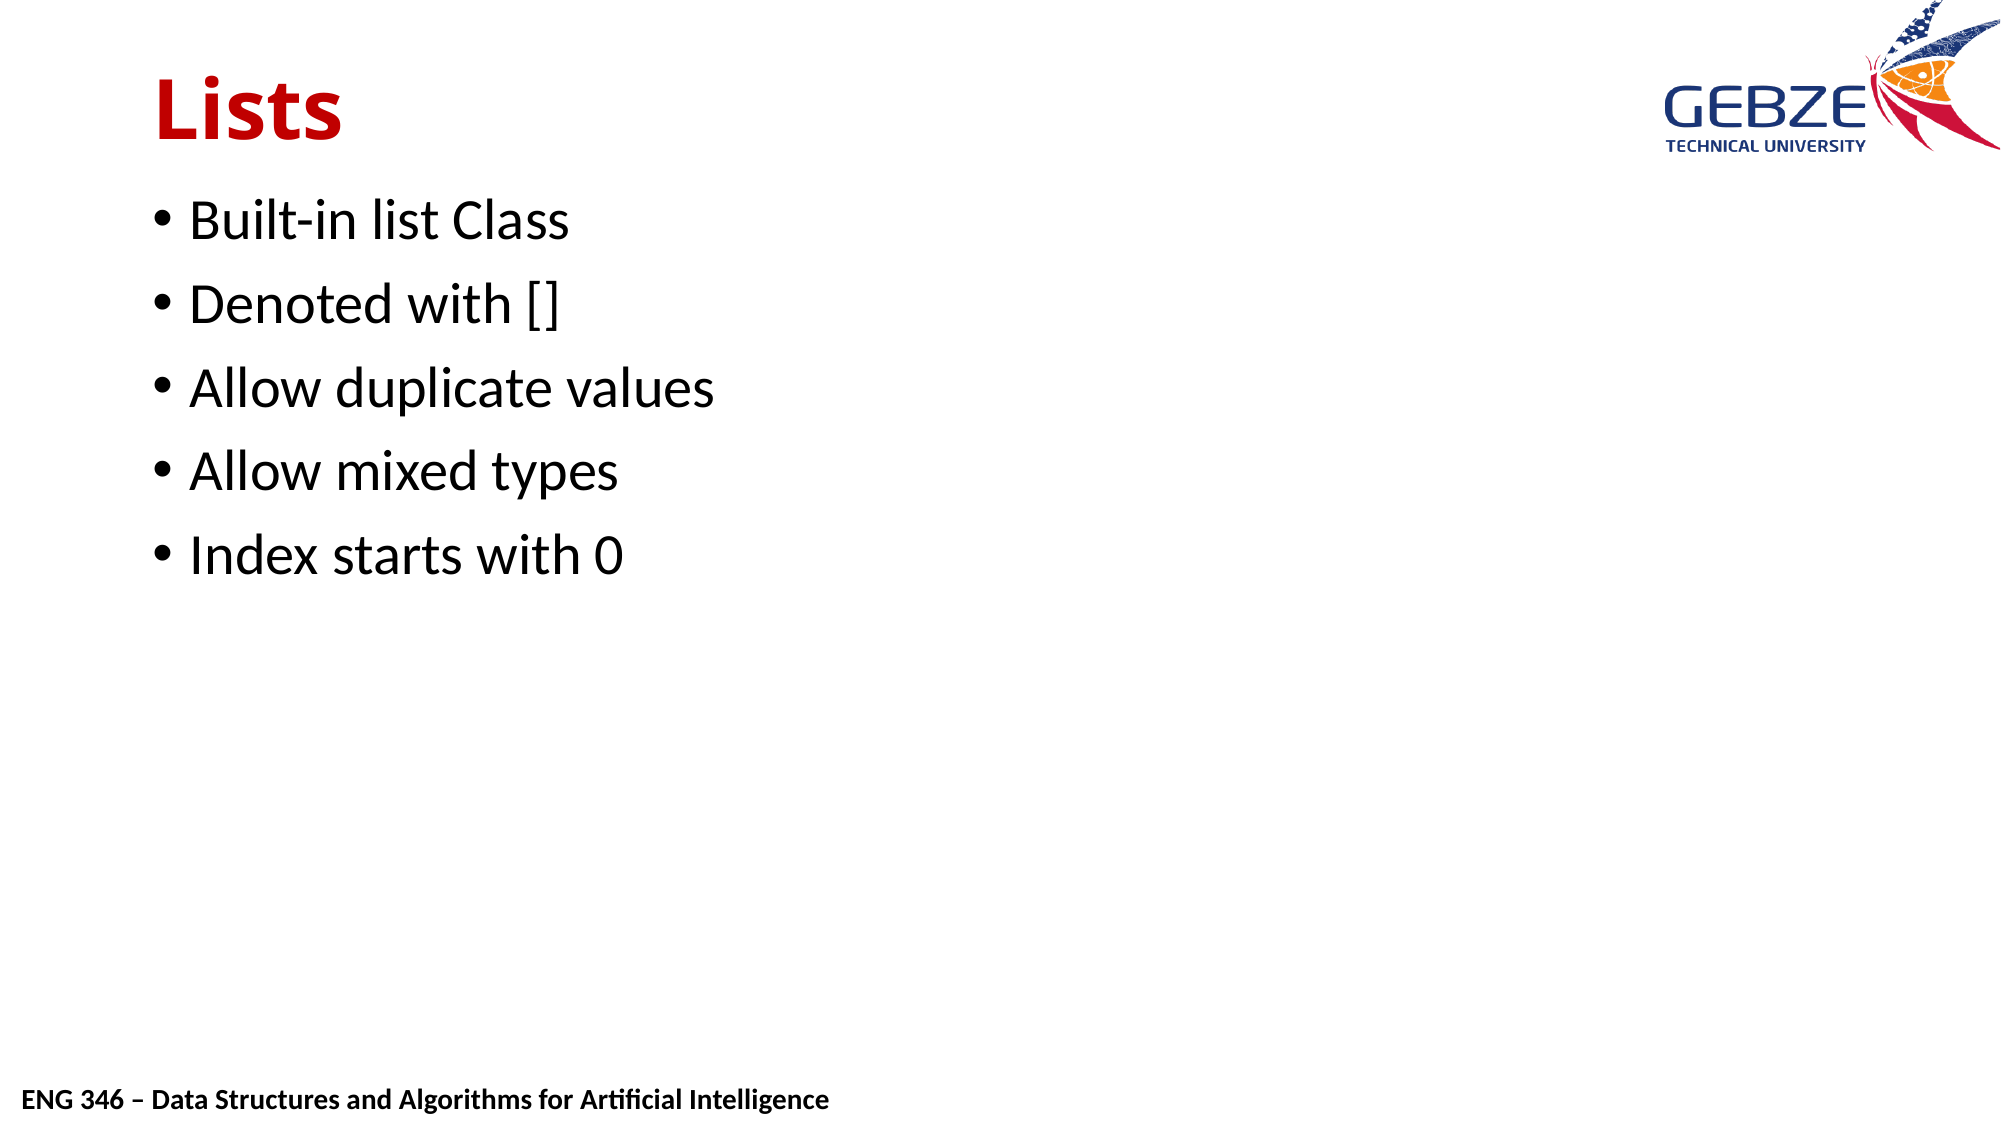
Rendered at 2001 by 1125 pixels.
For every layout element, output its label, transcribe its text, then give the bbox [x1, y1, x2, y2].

title Lists [137, 59, 1863, 166]
picture [1665, 0, 2001, 152]
list Built-in list Class Denoted with [] Allow duplicate values Allow mixed types Index starts with 0 [137, 181, 1863, 1014]
